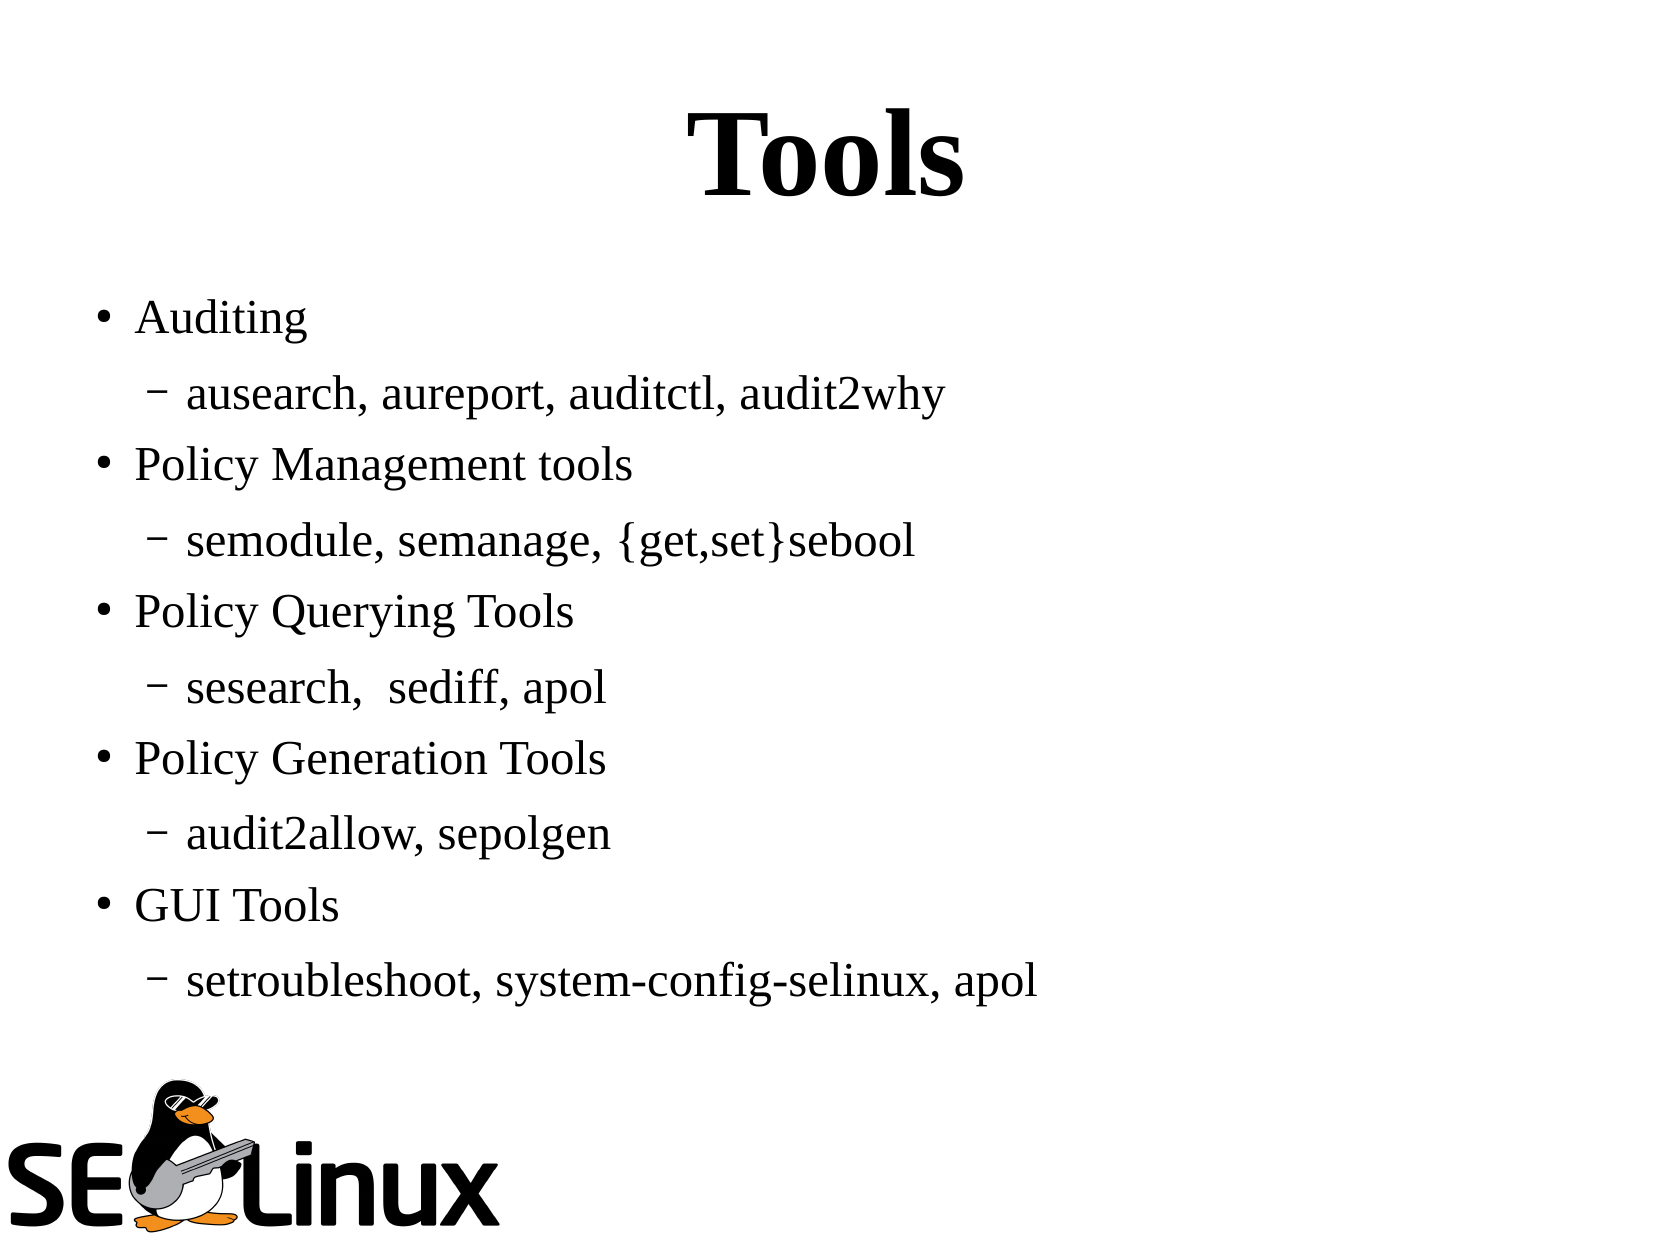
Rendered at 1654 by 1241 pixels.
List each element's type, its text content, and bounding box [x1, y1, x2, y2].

title Tools [82, 49, 1571, 257]
picture [0, 919, 526, 1241]
list Auditing ausearch, aureport, auditctl, audit2why Policy Management tools semodule, semanage, {get,set}sebool Policy Querying Tools sesearch, sediff, apol Policy Generation Tools audit2allow, sepolgen GUI Tools setroubleshoot, system-config-selinux, apol [82, 290, 1571, 1010]
